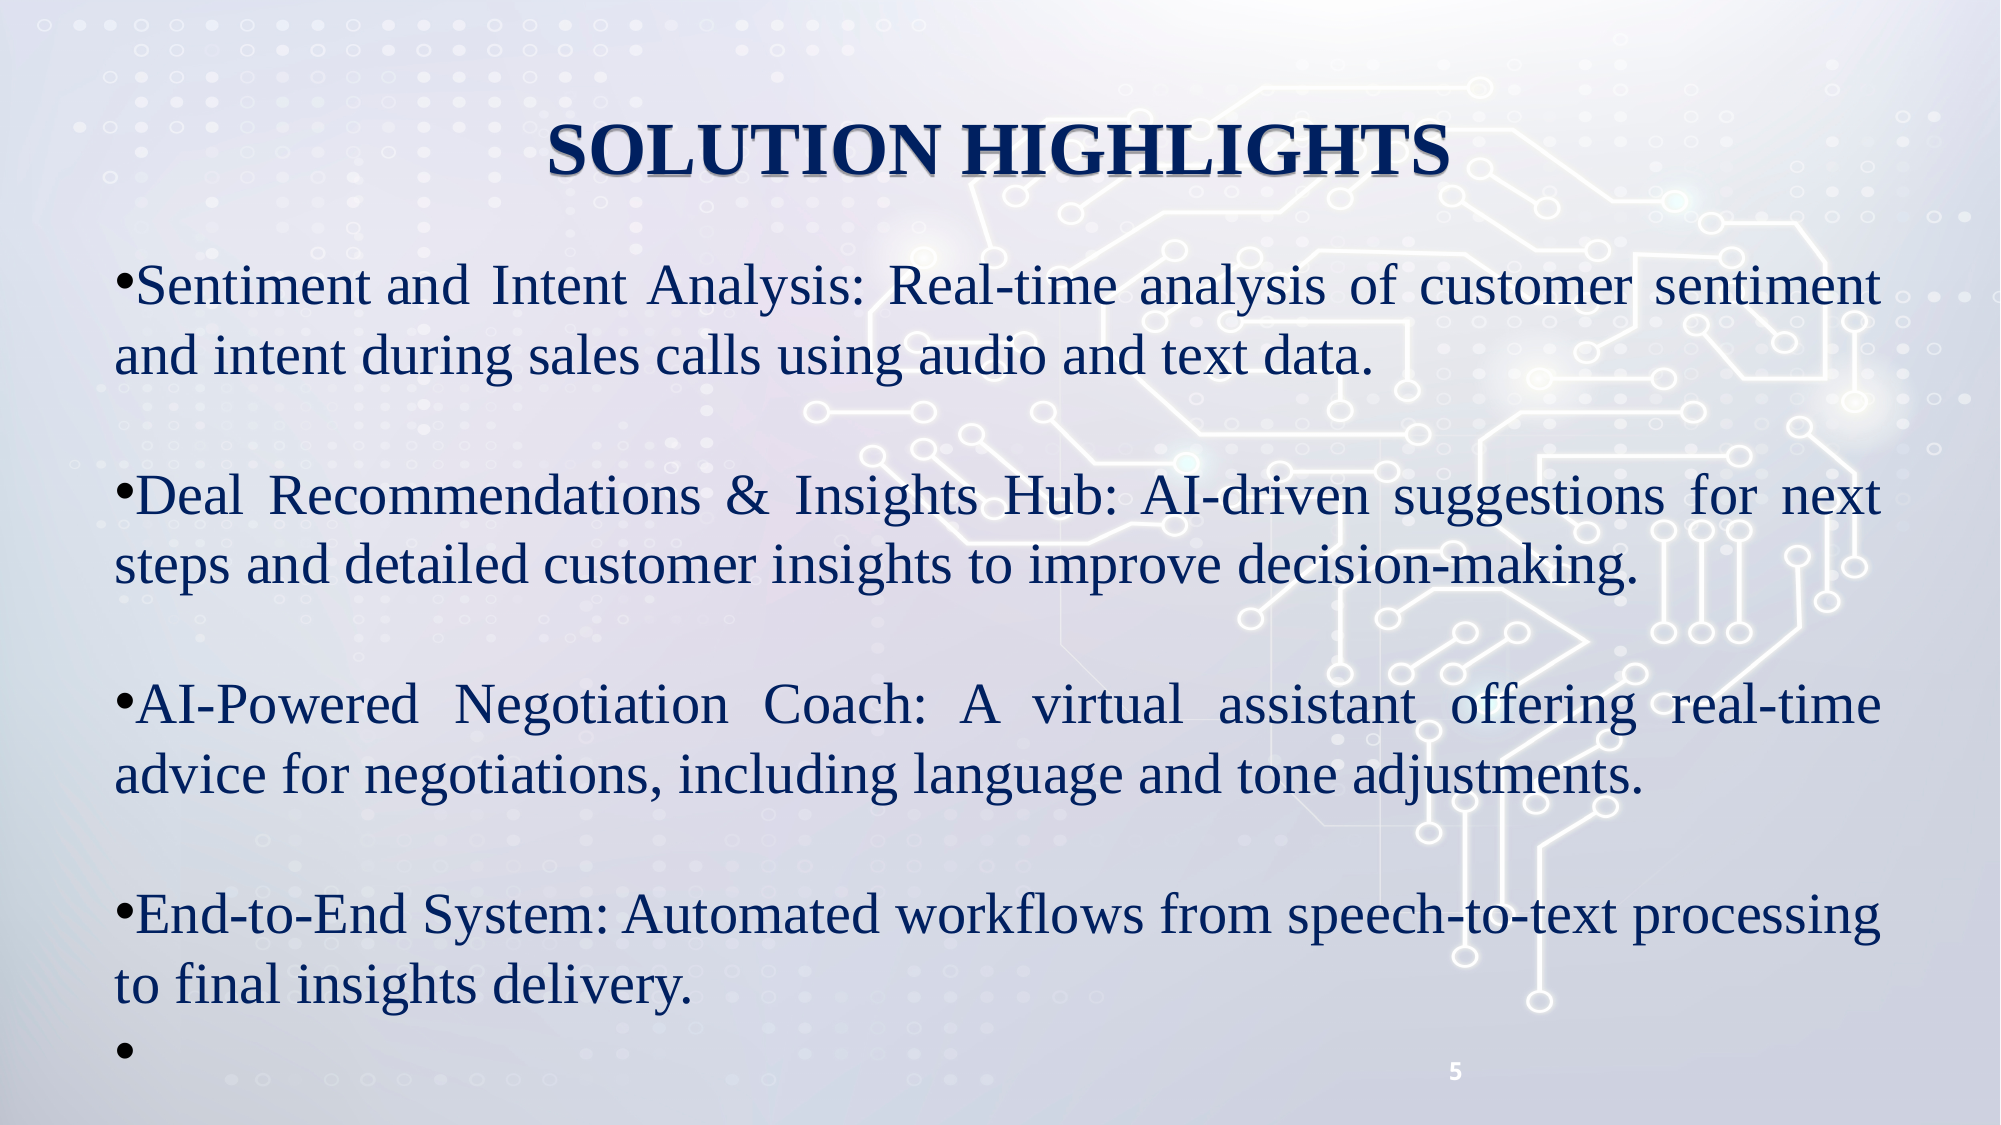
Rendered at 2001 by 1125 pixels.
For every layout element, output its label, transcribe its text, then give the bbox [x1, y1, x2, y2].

title SOLUTION HIGHLIGHTS [99, 51, 1900, 239]
slide_number 5 [1433, 1042, 1900, 1103]
text_box Sentiment and Intent Analysis: Real-time analysis of customer sentiment and intent during sales calls using audio and text data. Deal Recommendations & Insights Hub: AI-driven suggestions for next steps and detailed customer insights to improve decision-making. AI-Powered Negotiation Coach: A virtual assistant offering real-time advice for negotiations, including language and tone adjustments. End-to-End System: Automated workflows from speech-to-text processing to final insights delivery. [99, 238, 1899, 1102]
